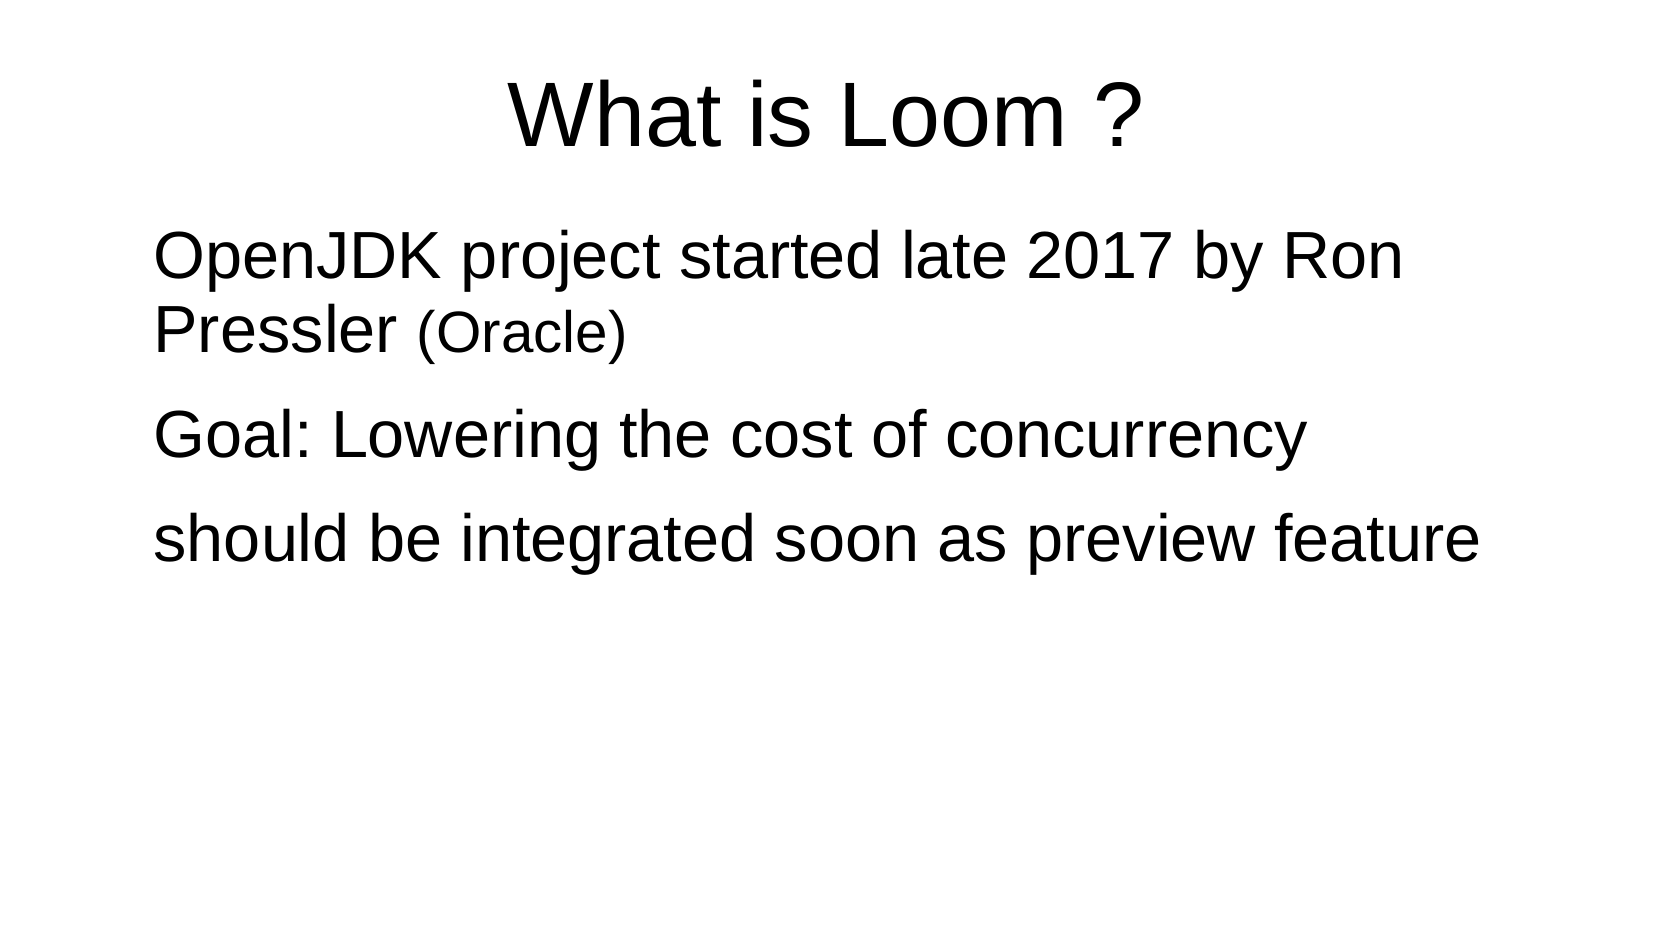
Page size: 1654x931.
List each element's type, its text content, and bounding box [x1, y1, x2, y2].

title What is Loom ? [82, 37, 1571, 193]
list OpenJDK project started late 2017 by Ron Pressler (Oracle) Goal: Lowering the cost of concurrency should be integrated soon as preview feature [82, 217, 1571, 758]
